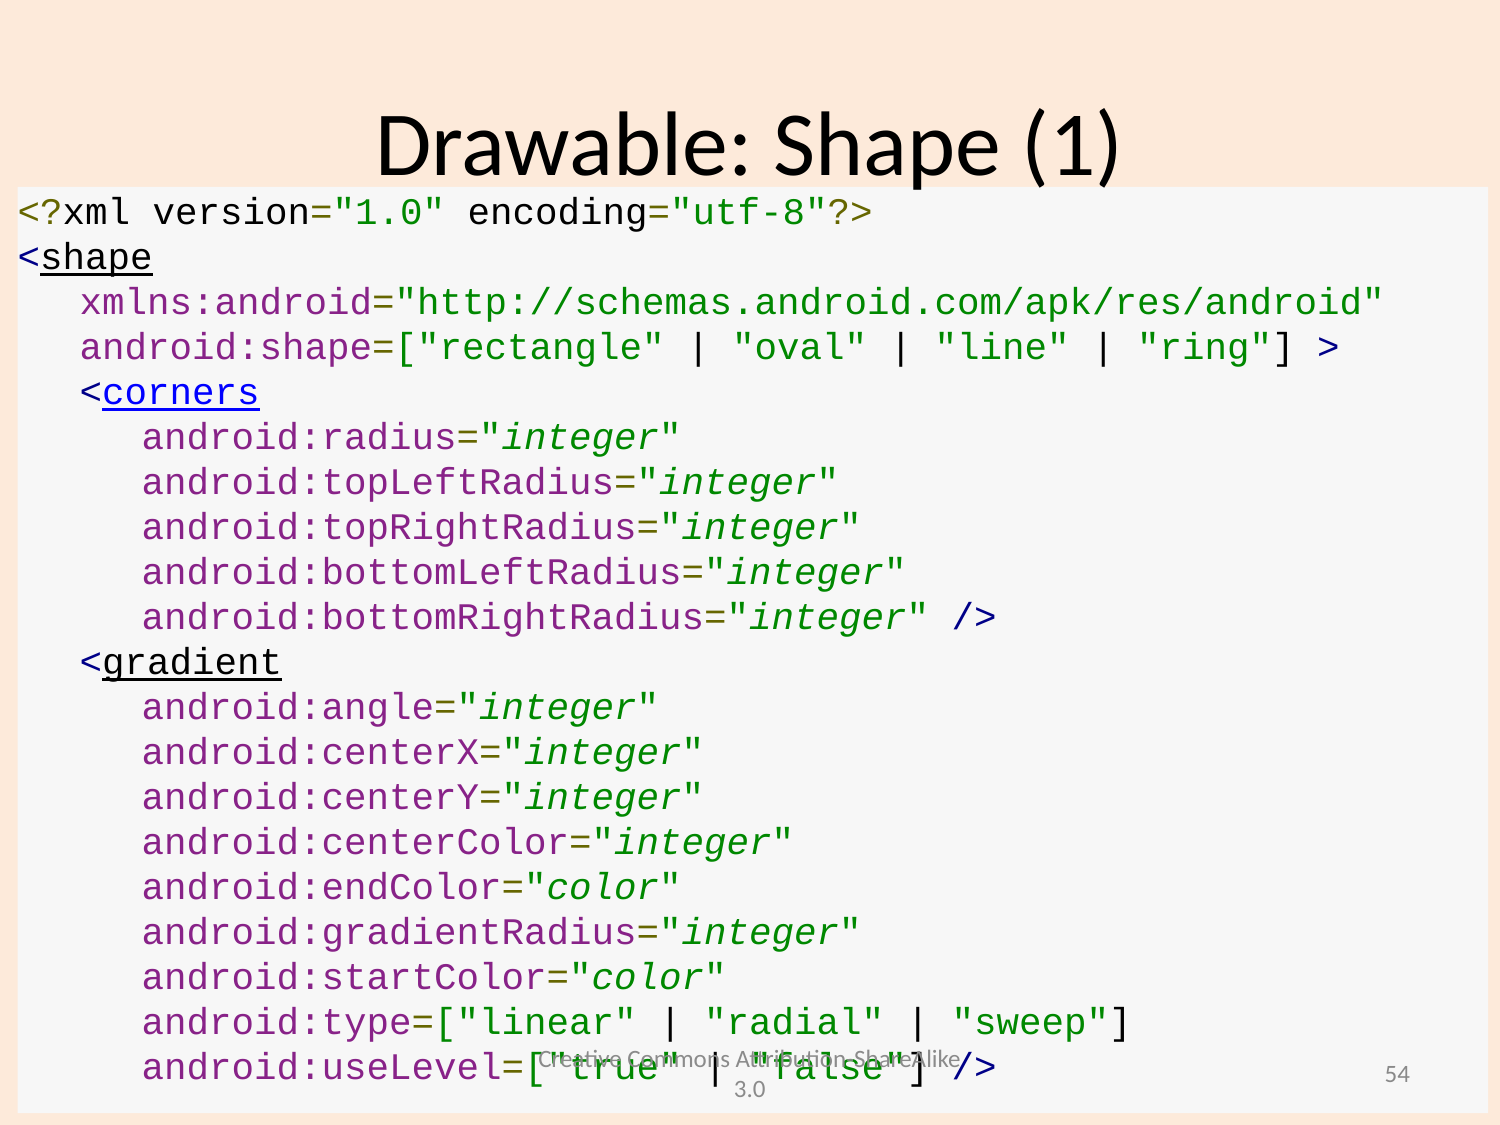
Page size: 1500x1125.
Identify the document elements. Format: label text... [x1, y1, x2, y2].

title Drawable: Shape (1) [75, 45, 1425, 233]
footer Creative Commons Attribution-ShareAlike 3.0 [512, 1042, 988, 1103]
slide_number <number> [1074, 1042, 1425, 1103]
text_box <?xml version="1.0" encoding="utf-8"?> <shape xmlns:android="http://schemas.android.com/apk/res/android" android:shape=["rectangle" | "oval" | "line" | "ring"] > <corners android:radius="integer" android:topLeftRadius="integer" android:topRightRadius="integer" android:bottomLeftRadius="integer" android:bottomRightRadius="integer" /> <gradient android:angle="integer" android:centerX="integer" android:centerY="integer" android:centerColor="integer" android:endColor="color" android:gradientRadius="integer" android:startColor="color" android:type=["linear" | "radial" | "sweep"] android:useLevel=["true" | "false"] /> [17, 186, 1489, 1114]
